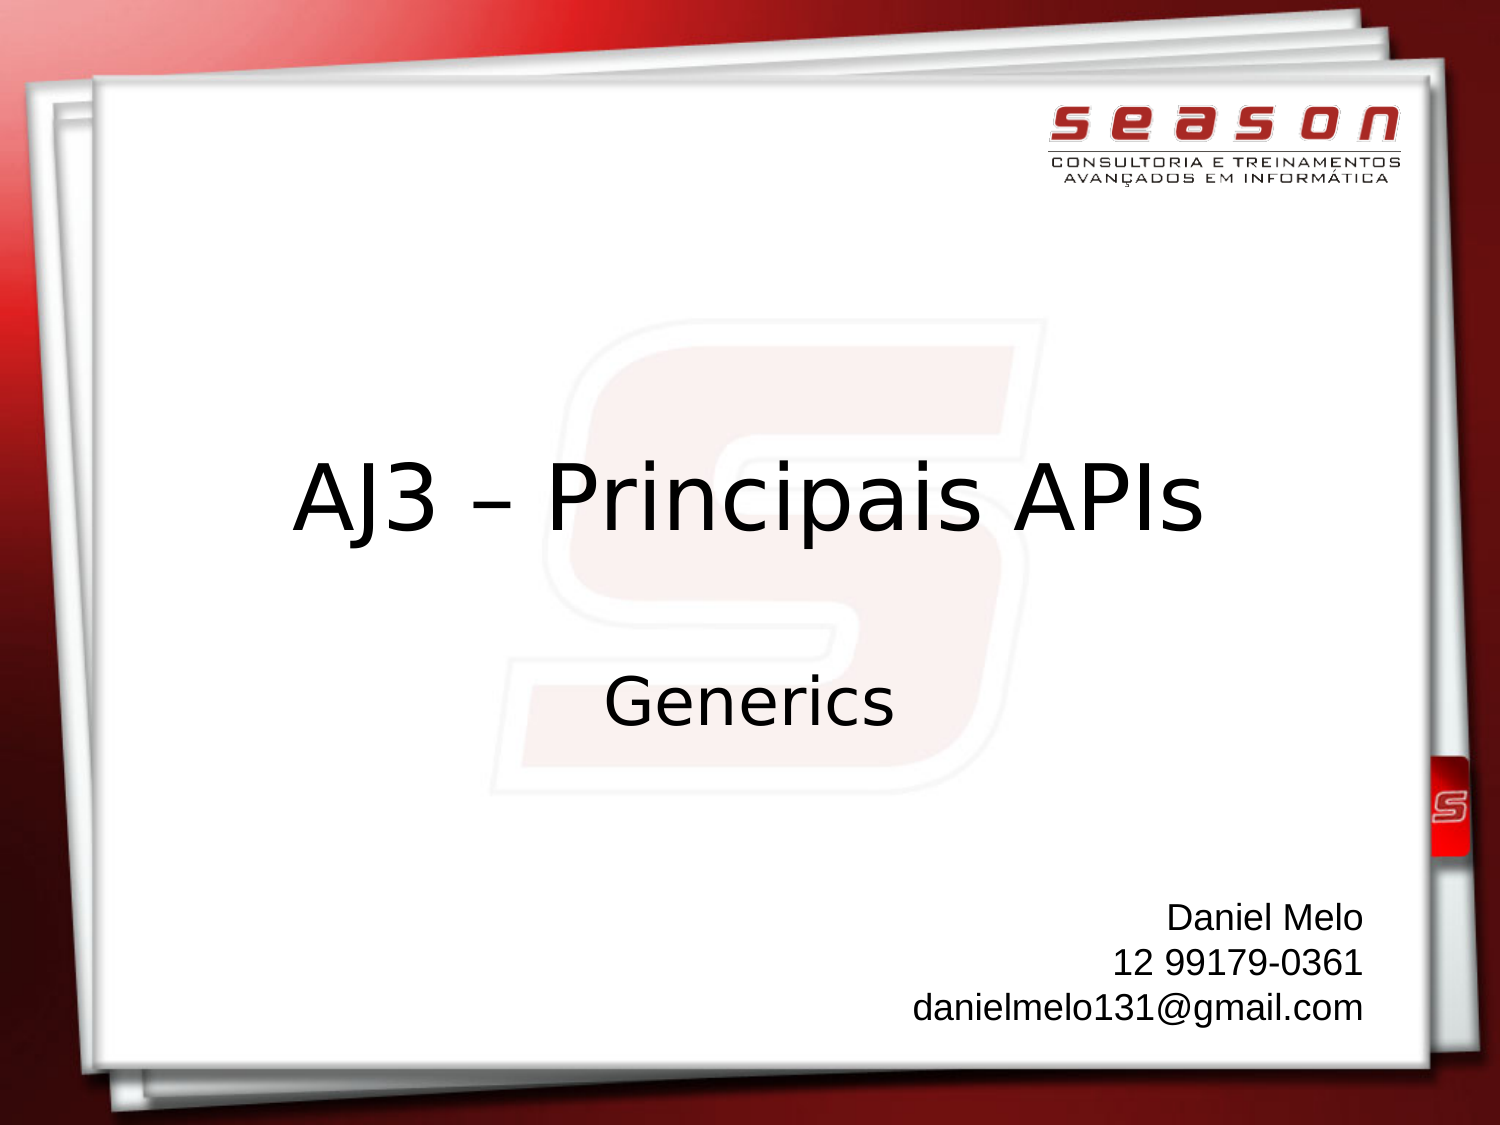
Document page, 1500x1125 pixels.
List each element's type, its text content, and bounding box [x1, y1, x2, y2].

picture [0, 0, 1500, 1125]
title AJ3 – Principais APIs Generics [112, 430, 1388, 746]
text_box Daniel Melo 12 99179-0361 danielmelo131@gmail.com [897, 885, 1382, 1052]
